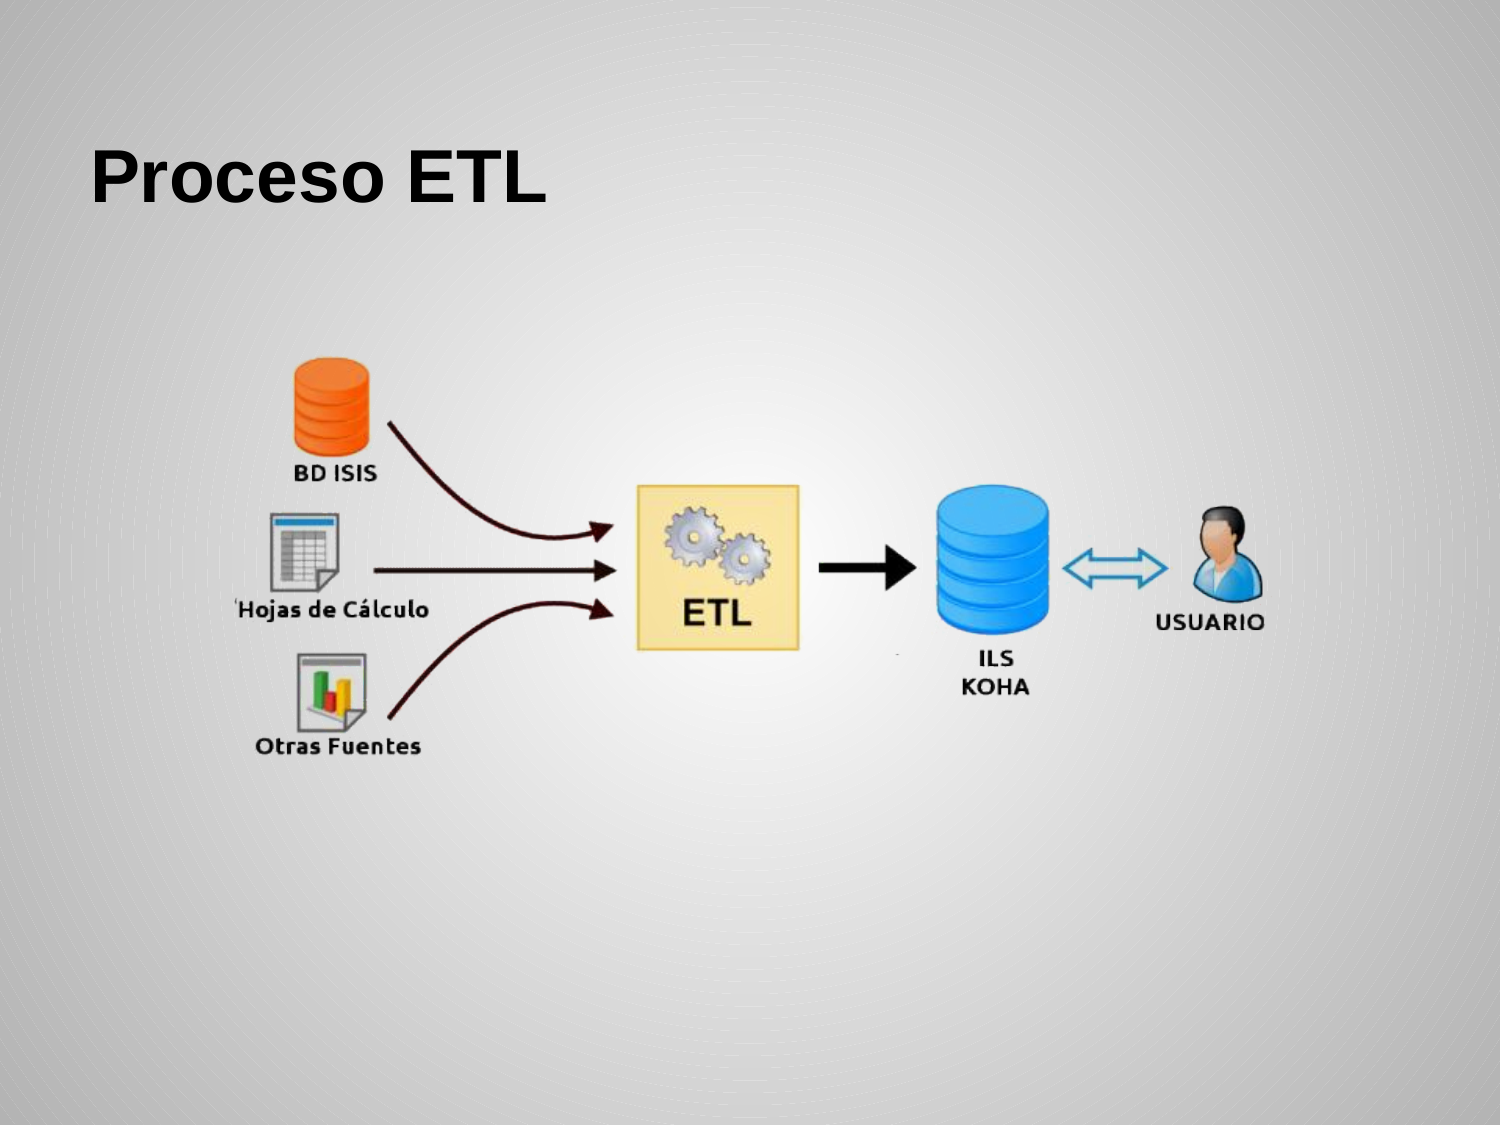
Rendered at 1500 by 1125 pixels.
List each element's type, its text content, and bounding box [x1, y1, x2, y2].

title Proceso ETL [75, 45, 1425, 233]
picture [226, 352, 1274, 773]
